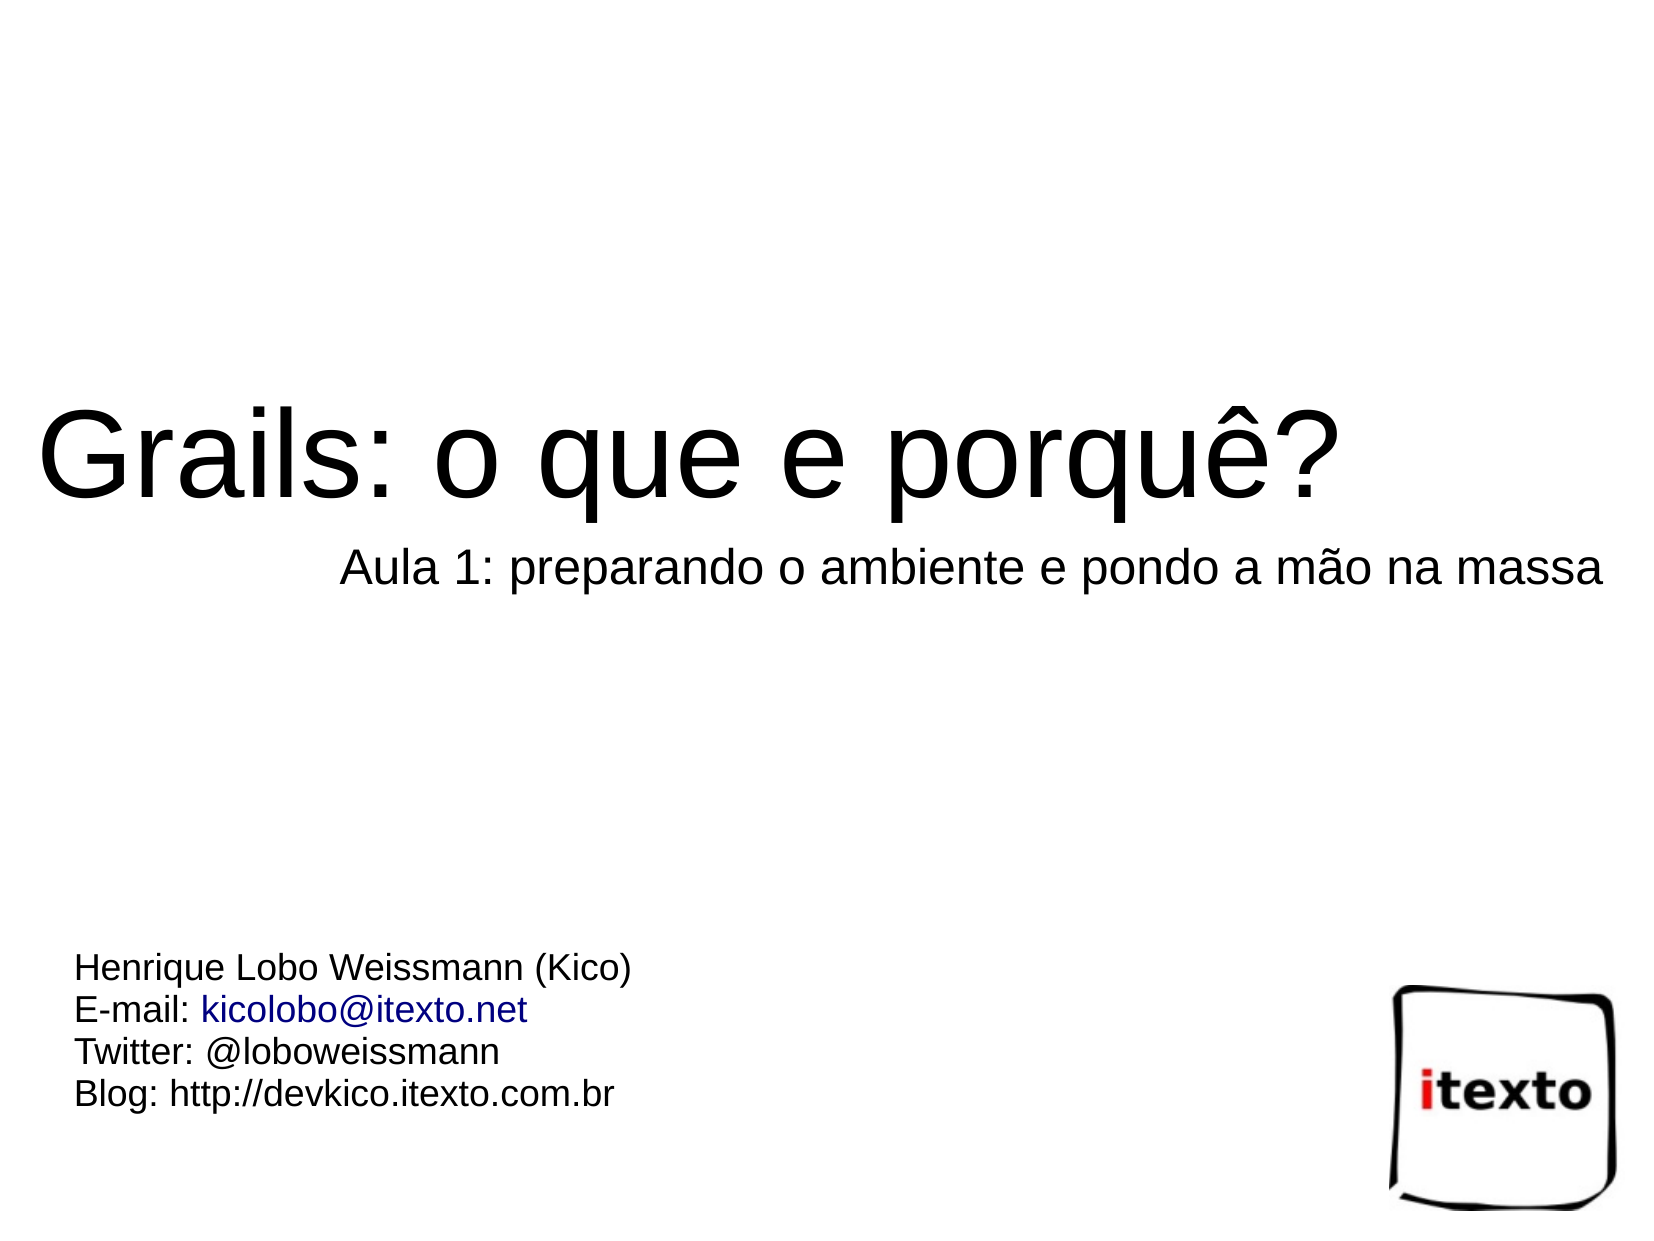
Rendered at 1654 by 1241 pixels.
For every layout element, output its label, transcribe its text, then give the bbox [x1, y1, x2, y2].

picture [1389, 985, 1625, 1211]
text_box Henrique Lobo Weissmann (Kico) E-mail: kicolobo@itexto.net Twitter: @loboweissmann Blog: http://devkico.itexto.com.br [59, 939, 768, 1123]
text_box Grails: o que e porquê? [22, 376, 1359, 532]
text_box Aula 1: preparando o ambiente e pondo a mão na massa [324, 531, 1619, 603]
